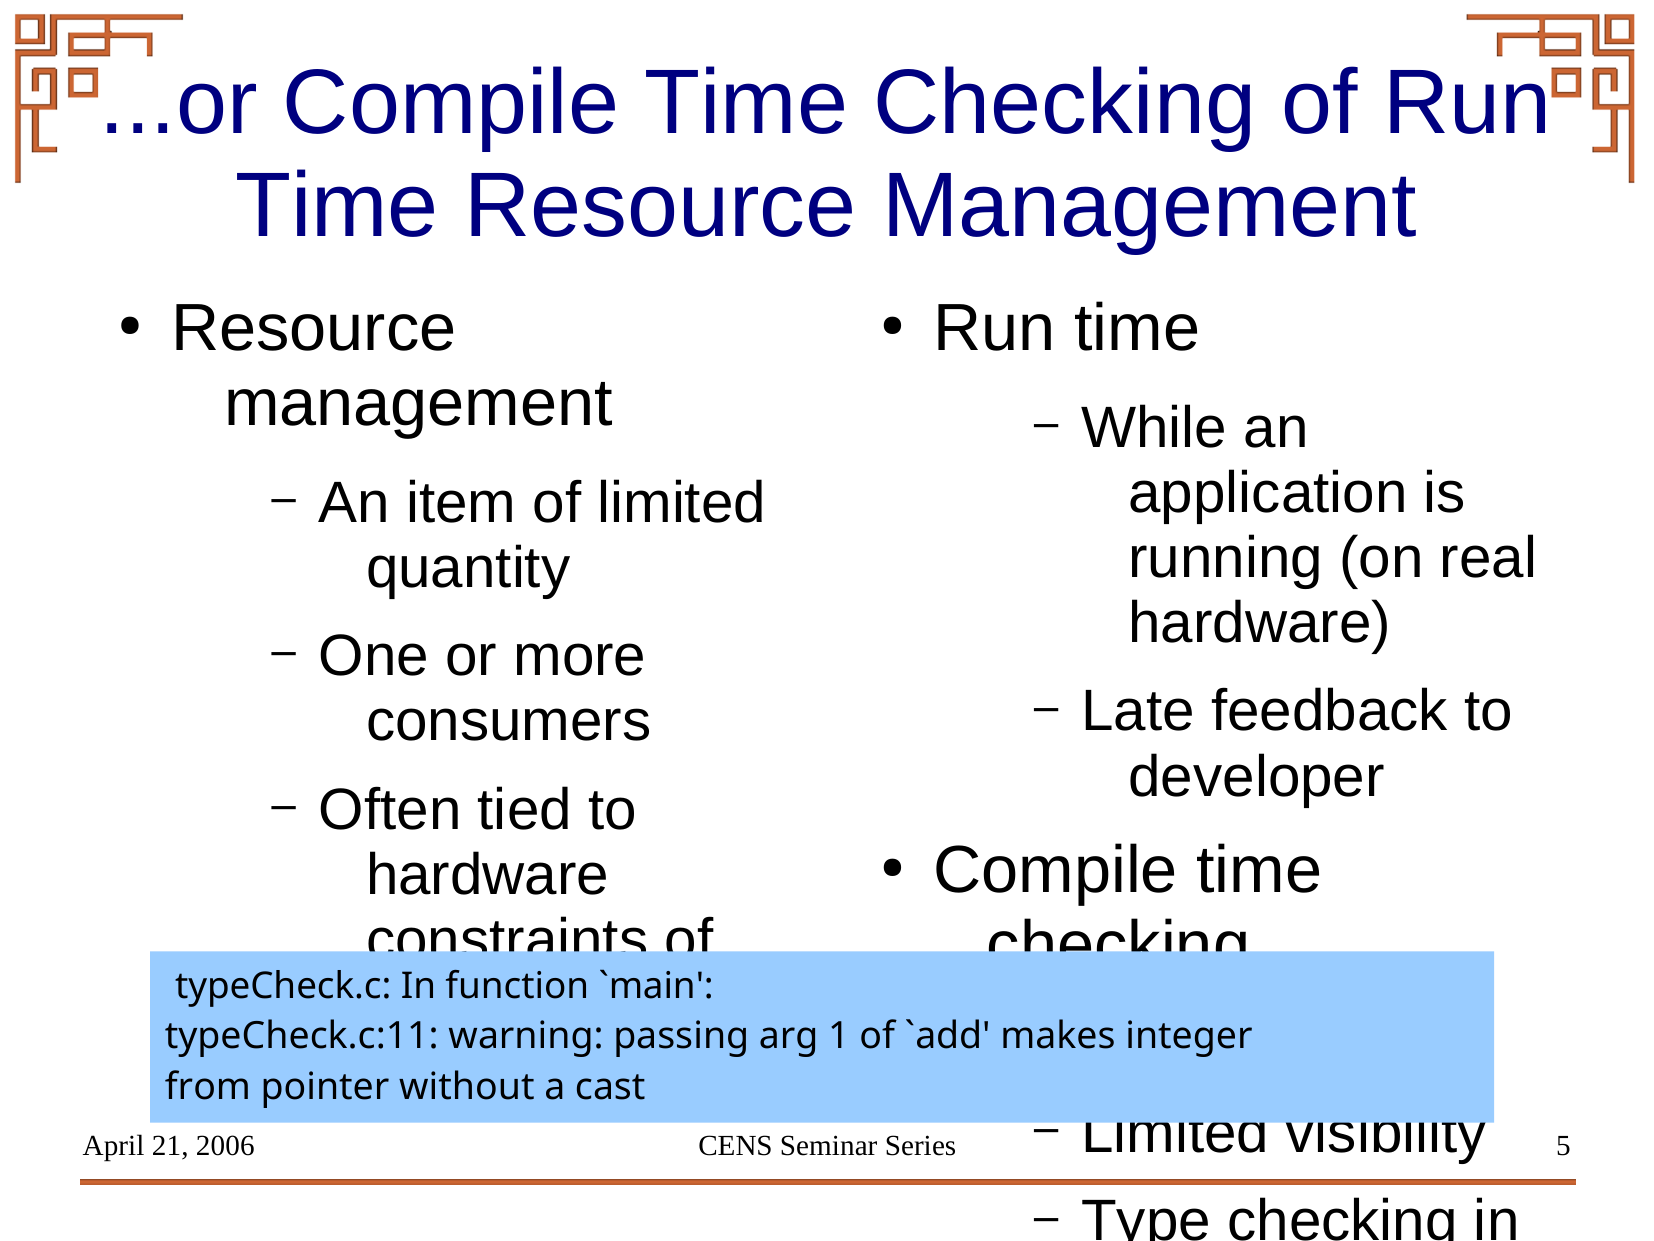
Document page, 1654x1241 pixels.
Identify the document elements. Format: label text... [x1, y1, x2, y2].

list Resource management An item of limited quantity One or more consumers Often tied to hardware constraints of memory, buses, or sensors [82, 290, 809, 1109]
title ...or Compile Time Checking of Run Time Resource Management [82, 38, 1571, 267]
text_box typeCheck.c: In function `main': typeCheck.c:11: warning: passing arg 1 of `add' makes integer from pointer without a cast [150, 951, 1495, 1123]
picture [1456, 0, 1650, 194]
picture [80, 1179, 1576, 1185]
picture [0, 0, 194, 194]
list Run time While an application is running (on real hardware) Late feedback to developer Compile time checking Early feedback Limited visibility Type checking in C [845, 290, 1572, 1094]
